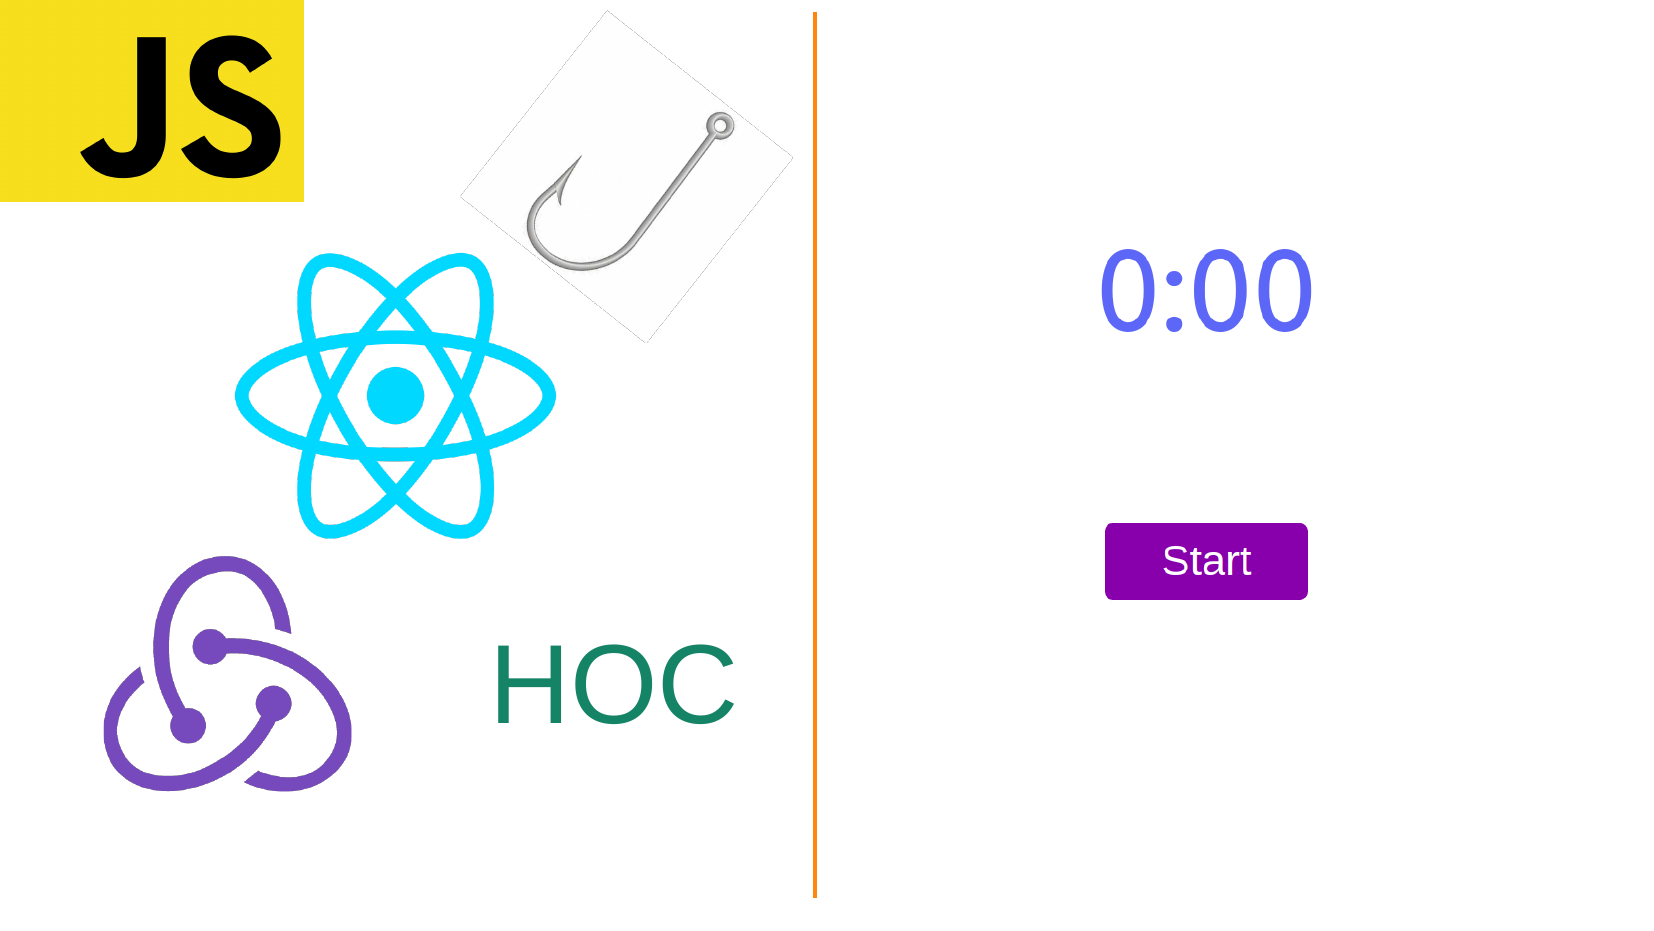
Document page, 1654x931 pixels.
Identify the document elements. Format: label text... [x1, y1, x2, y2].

picture [94, 10, 793, 804]
picture [933, 183, 1476, 686]
picture [0, 0, 304, 202]
text_box HOC [460, 614, 768, 755]
